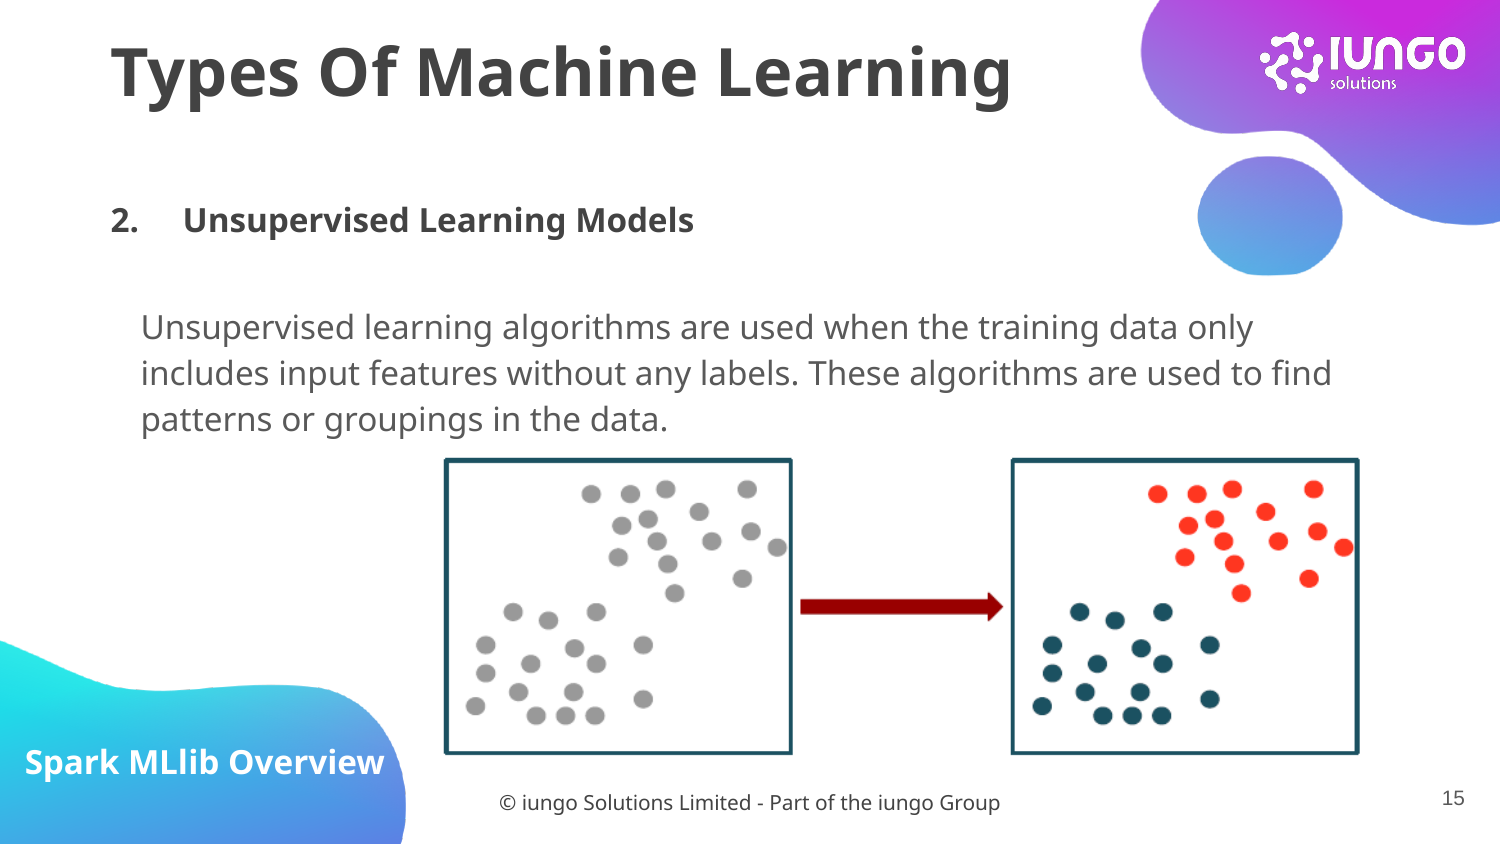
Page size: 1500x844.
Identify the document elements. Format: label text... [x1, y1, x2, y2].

list 2. Unsupervised Learning Models [95, 178, 750, 262]
picture [0, 0, 1500, 844]
text_box Unsupervised learning algorithms are used when the training data only includes input features without any labels. These algorithms are used to find patterns or groupings in the data. [125, 285, 1405, 450]
subtitle Spark MLlib Overview [9, 719, 411, 844]
title Types Of Machine Learning [95, 30, 1069, 125]
slide_number <number> [1389, 764, 1480, 830]
